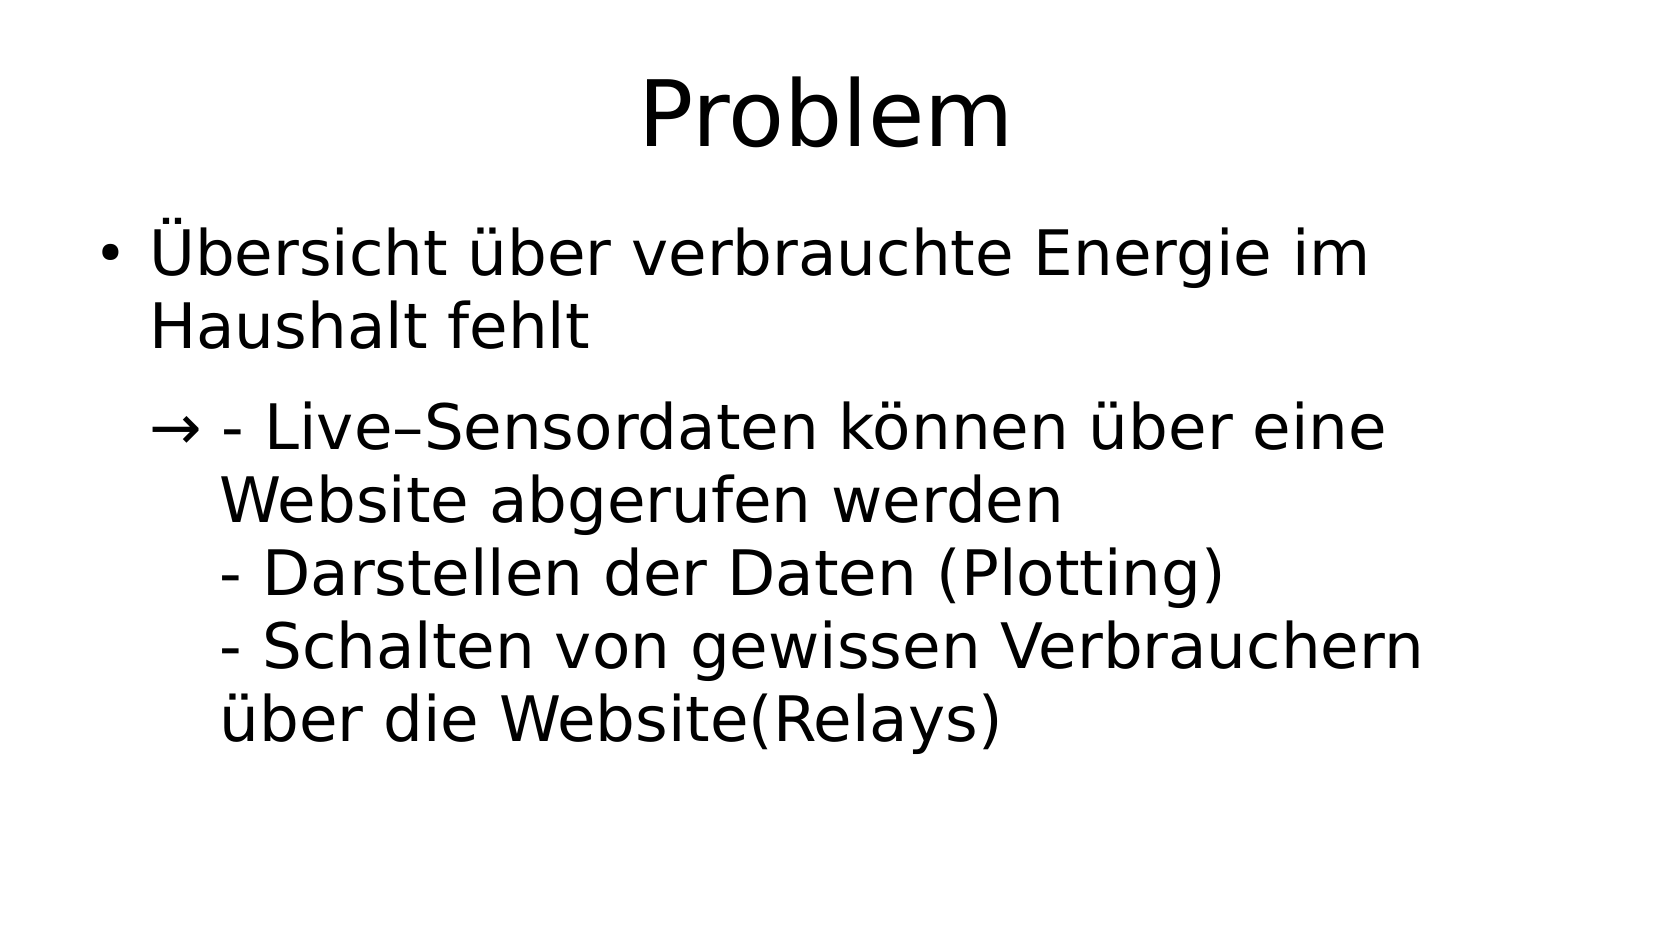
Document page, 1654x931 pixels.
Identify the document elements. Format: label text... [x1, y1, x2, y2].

title Problem [82, 37, 1571, 193]
list Übersicht über verbrauchte Energie im Haushalt fehlt → - Live–Sensordaten können über eine Website abgerufen werden - Darstellen der Daten (Plotting) - Schalten von gewissen Verbrauchern über die Website(Relays) [82, 217, 1571, 758]
